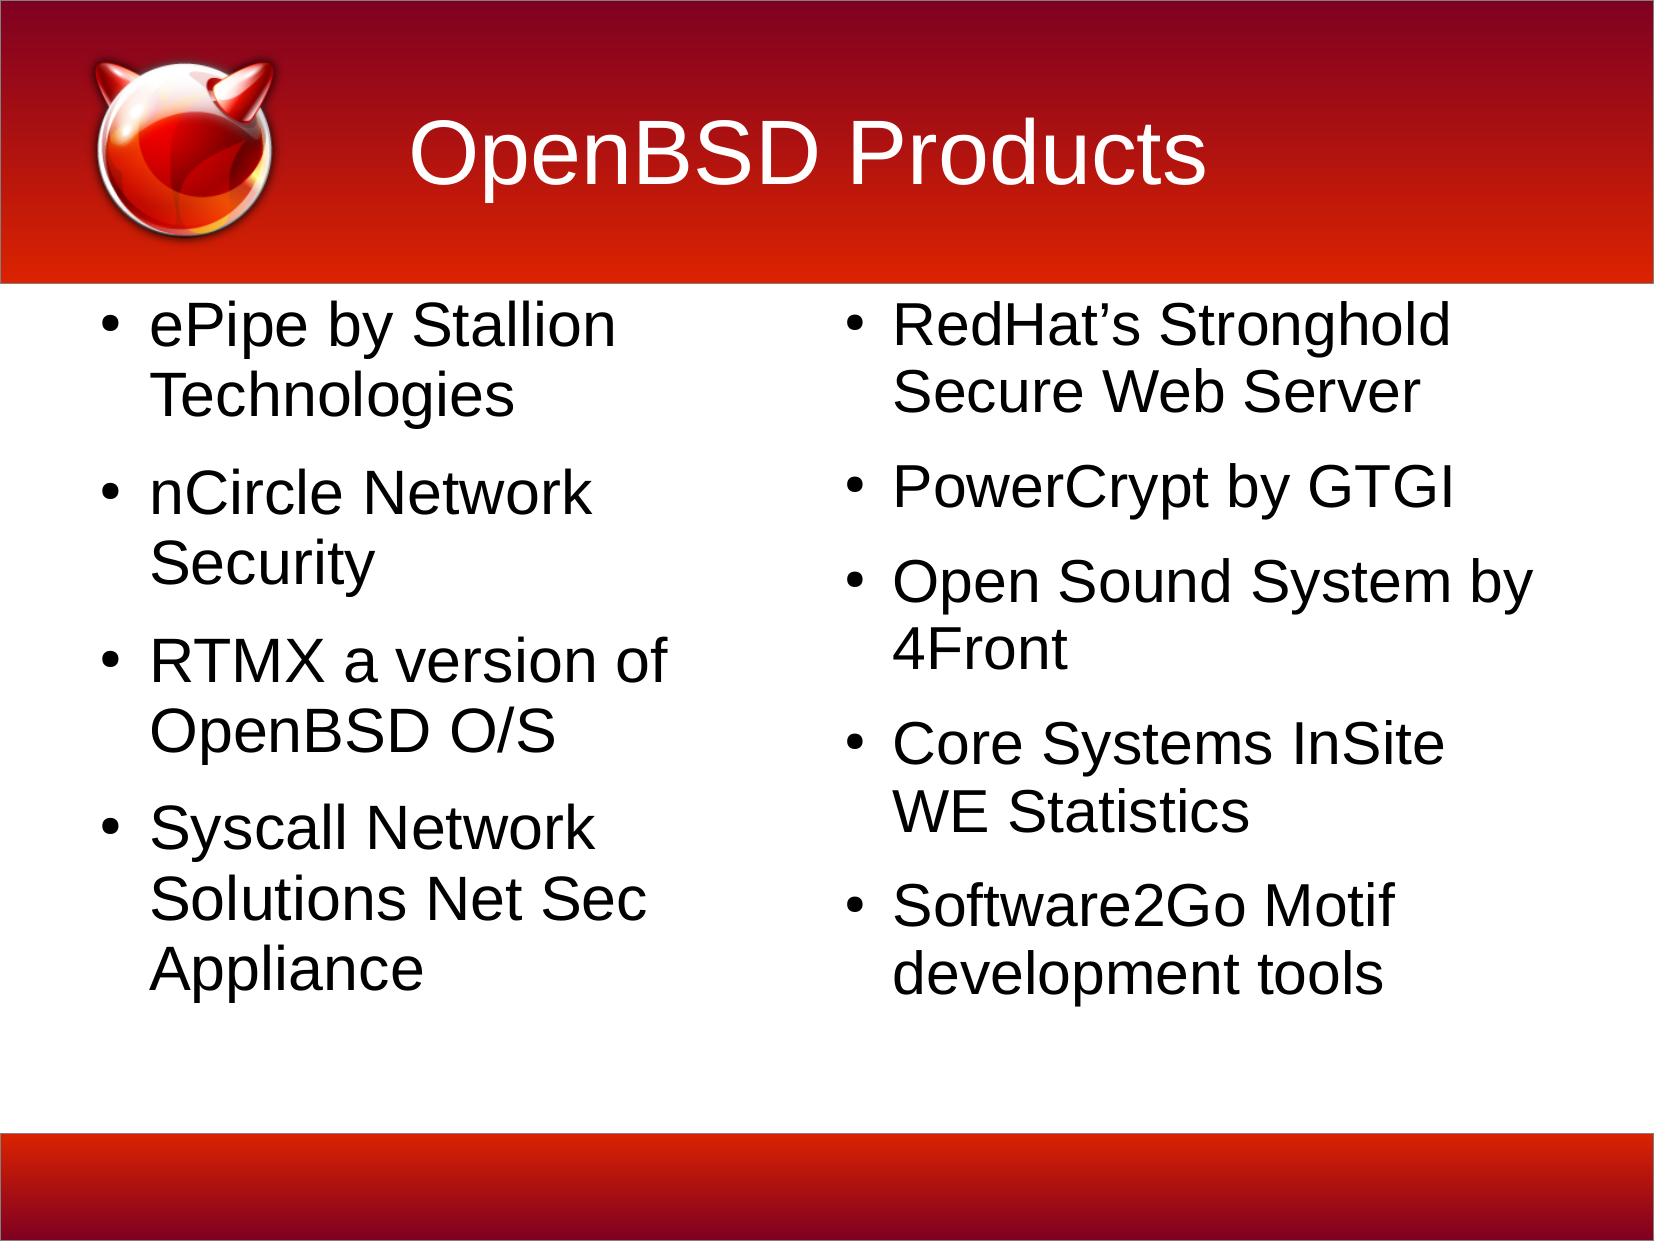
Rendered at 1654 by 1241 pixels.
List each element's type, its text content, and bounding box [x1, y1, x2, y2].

list RedHat’s Stronghold Secure Web Server PowerCrypt by GTGI Open Sound System by 4Front Core Systems InSite WE Statistics Software2Go Motif development tools [828, 290, 1539, 1010]
title OpenBSD Products [82, 49, 1536, 257]
list ePipe by Stallion Technologies nCircle Network Security RTMX a version of OpenBSD O/S Syscall Network Solutions Net Sec Appliance [82, 290, 793, 1010]
